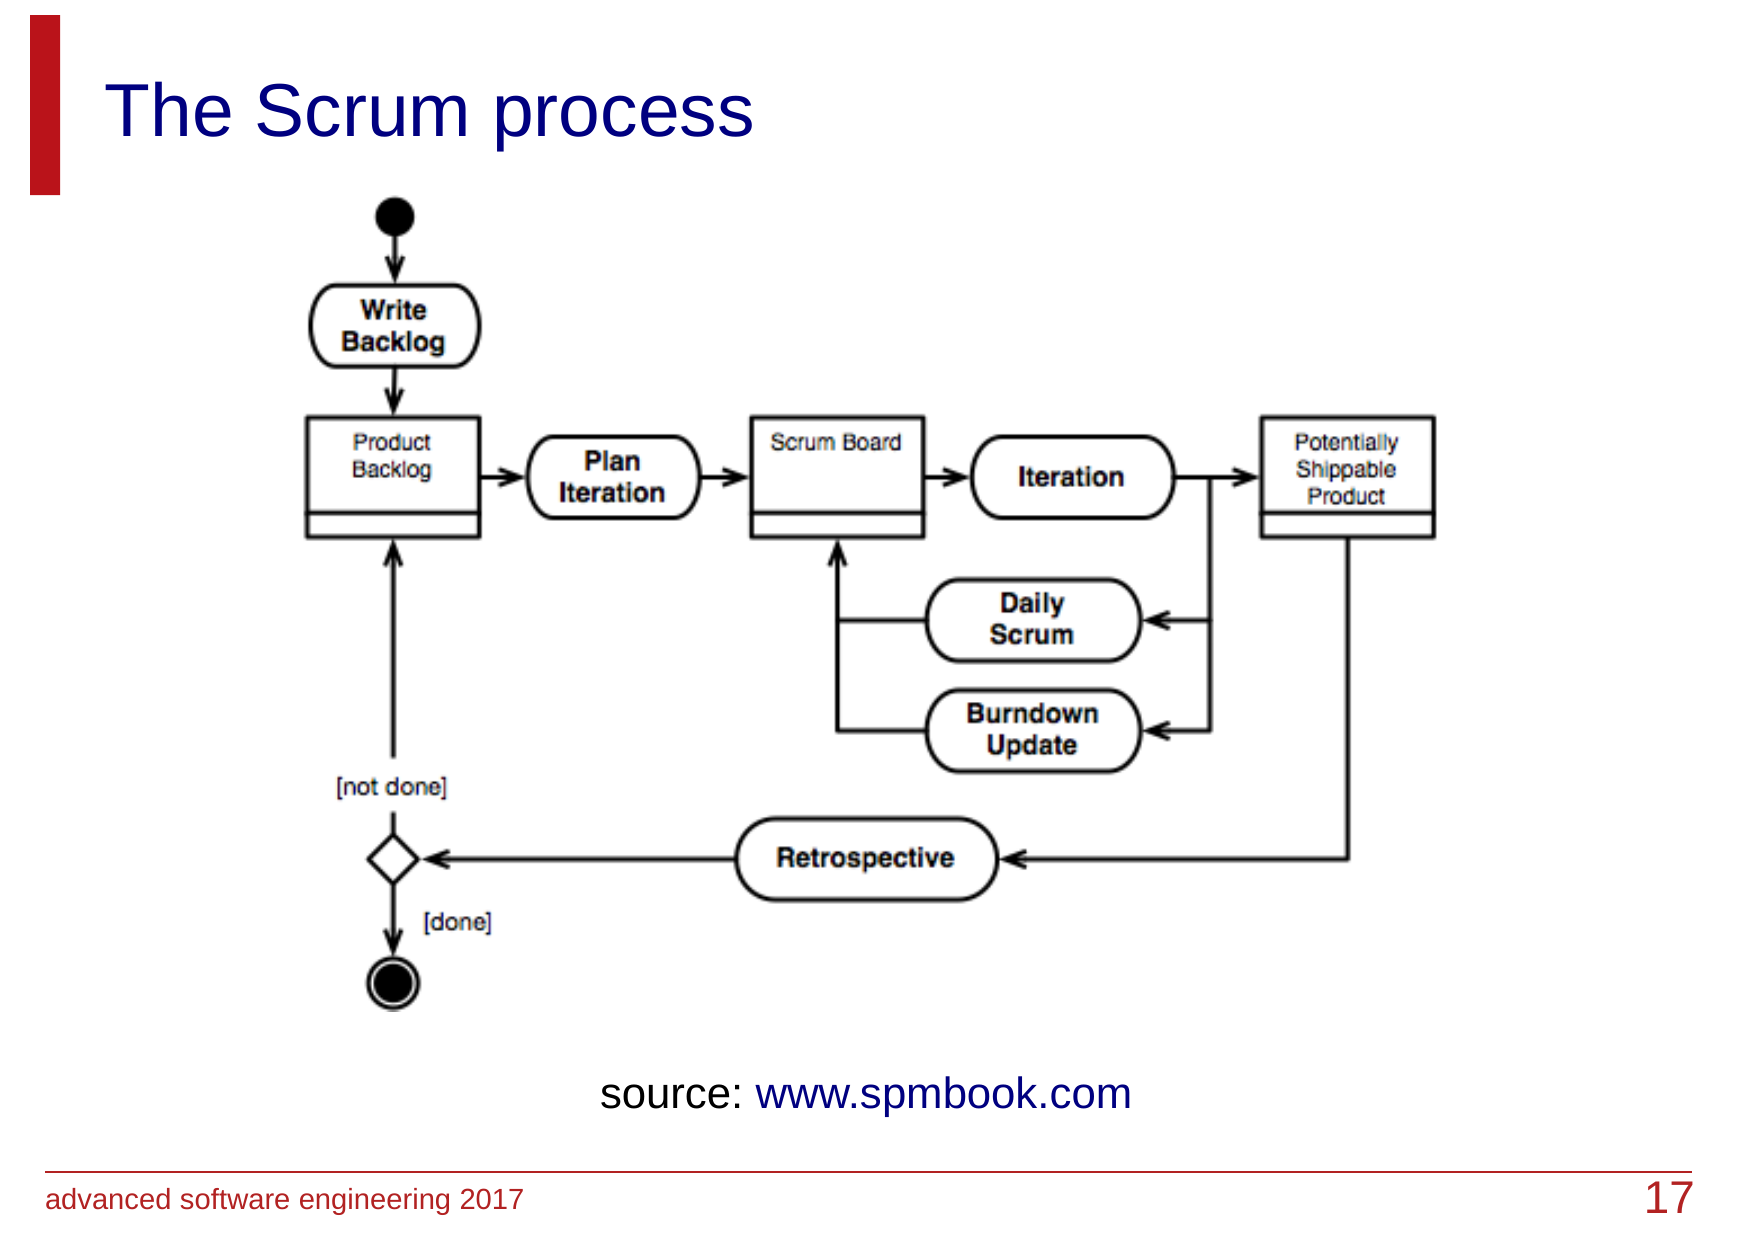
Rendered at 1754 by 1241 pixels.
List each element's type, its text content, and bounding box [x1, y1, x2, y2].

title The Scrum process [90, 17, 1696, 196]
picture [300, 194, 1439, 1013]
text_box source: www.spmbook.com [600, 1065, 1186, 1129]
